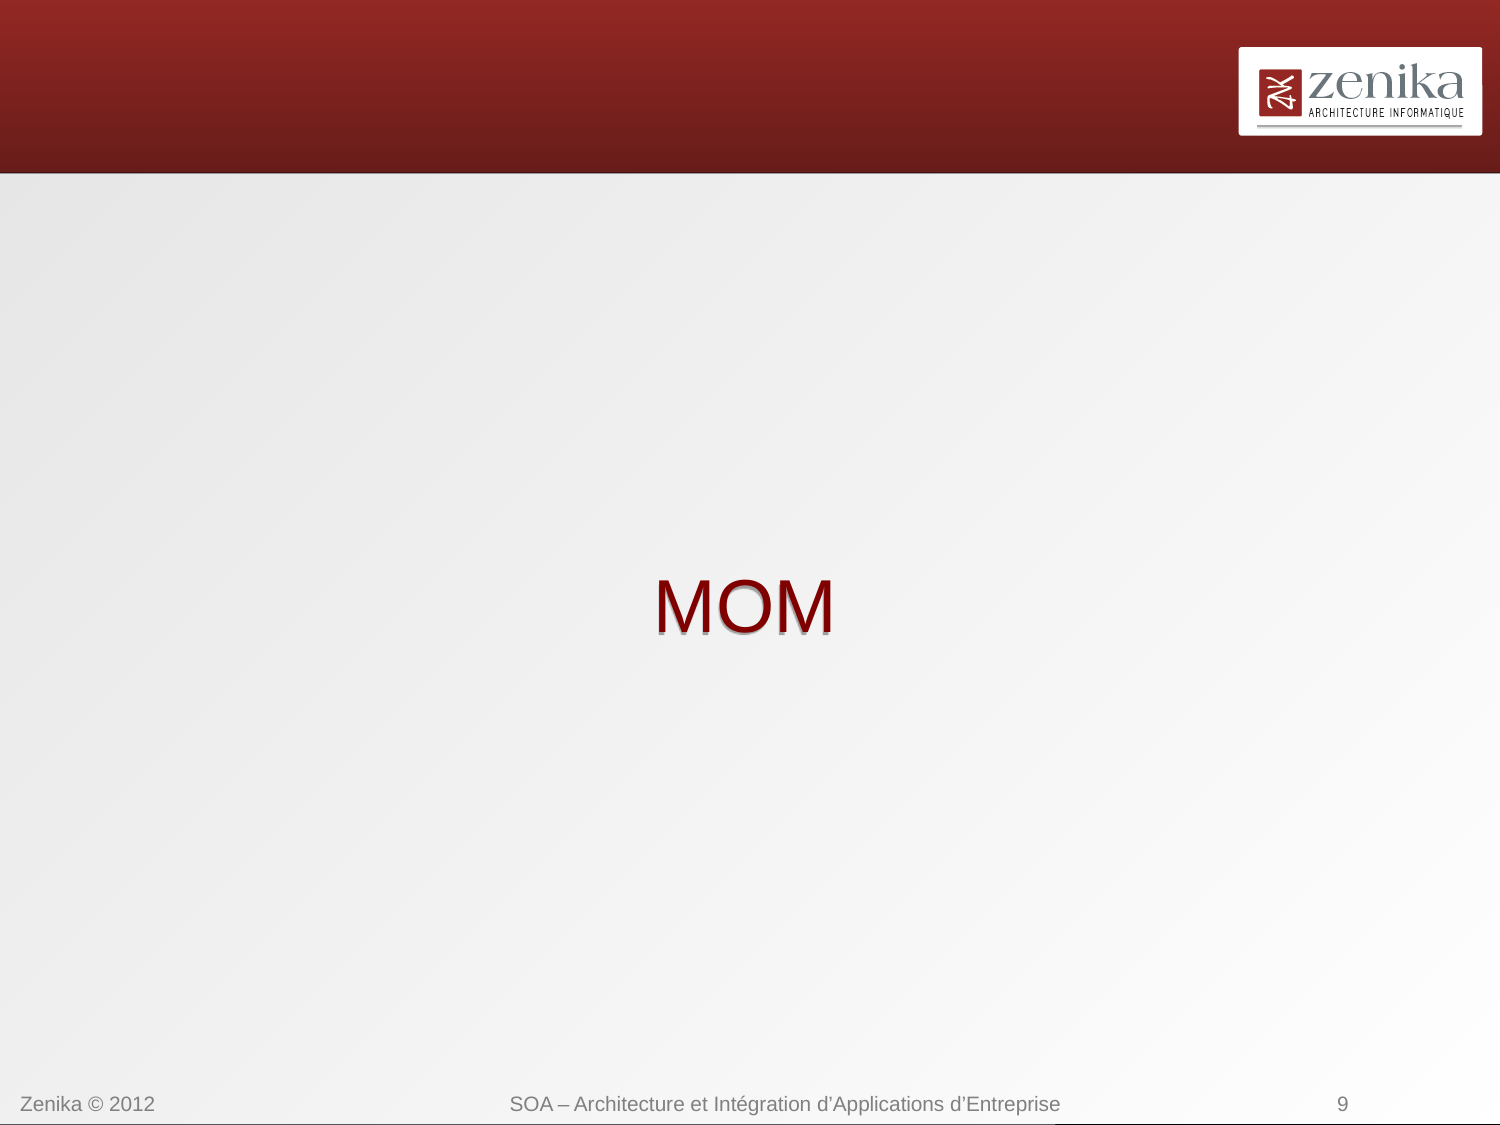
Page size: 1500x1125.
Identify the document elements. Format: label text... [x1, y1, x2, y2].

subtitle MOM [53, 562, 1438, 681]
